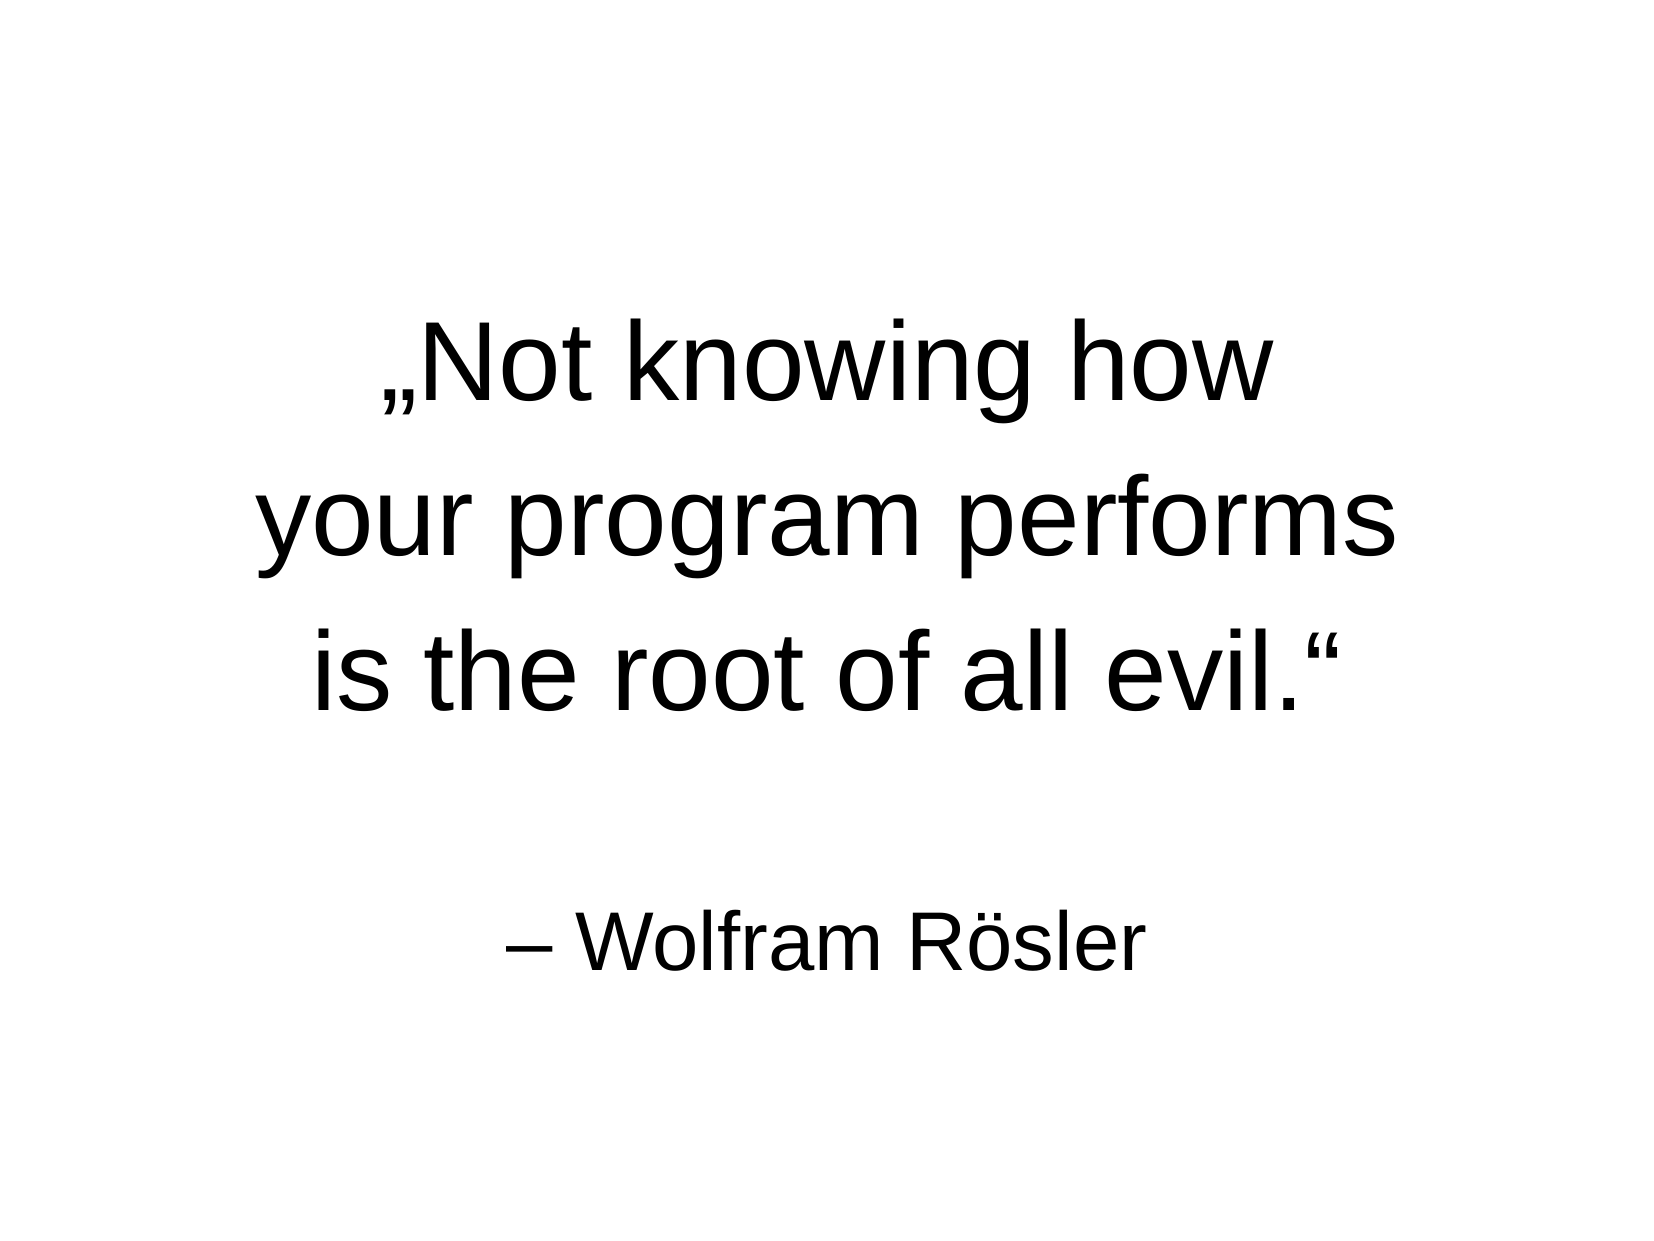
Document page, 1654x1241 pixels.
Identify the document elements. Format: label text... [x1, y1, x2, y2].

subtitle „Not knowing how your program performs is the root of all evil.“ – Wolfram Rösler [82, 140, 1571, 1146]
